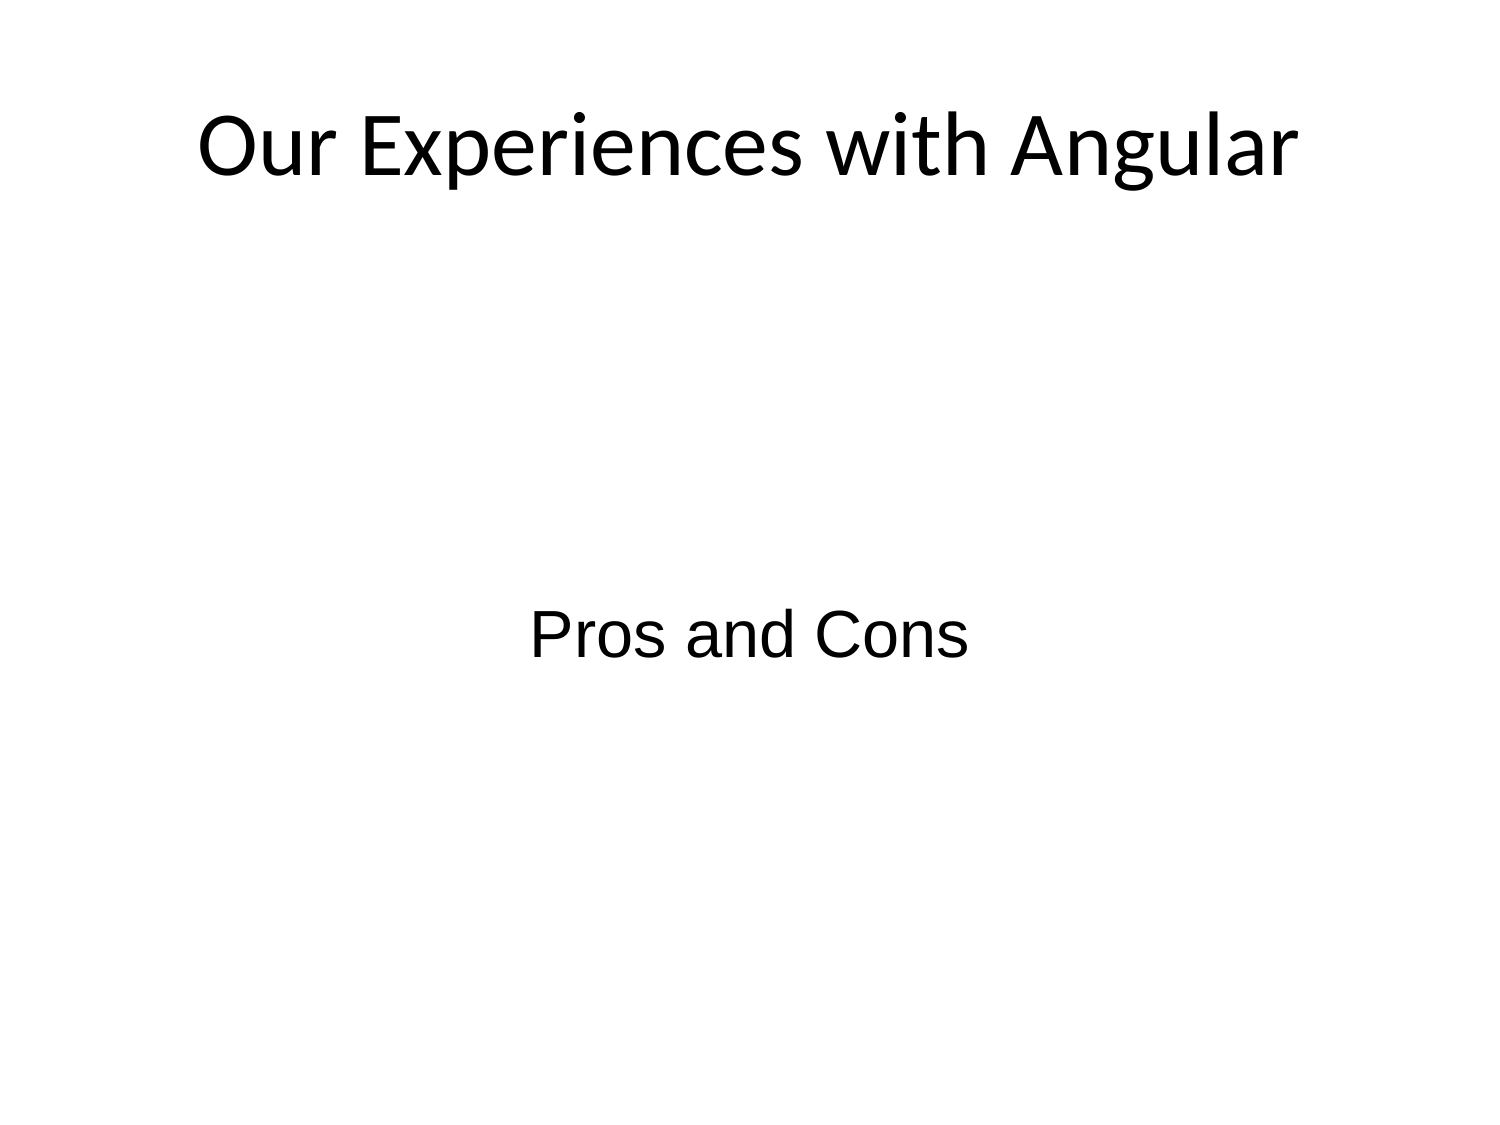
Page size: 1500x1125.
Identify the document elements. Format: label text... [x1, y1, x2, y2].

title Our Experiences with Angular [75, 45, 1426, 233]
subtitle Pros and Cons [75, 263, 1425, 1006]
